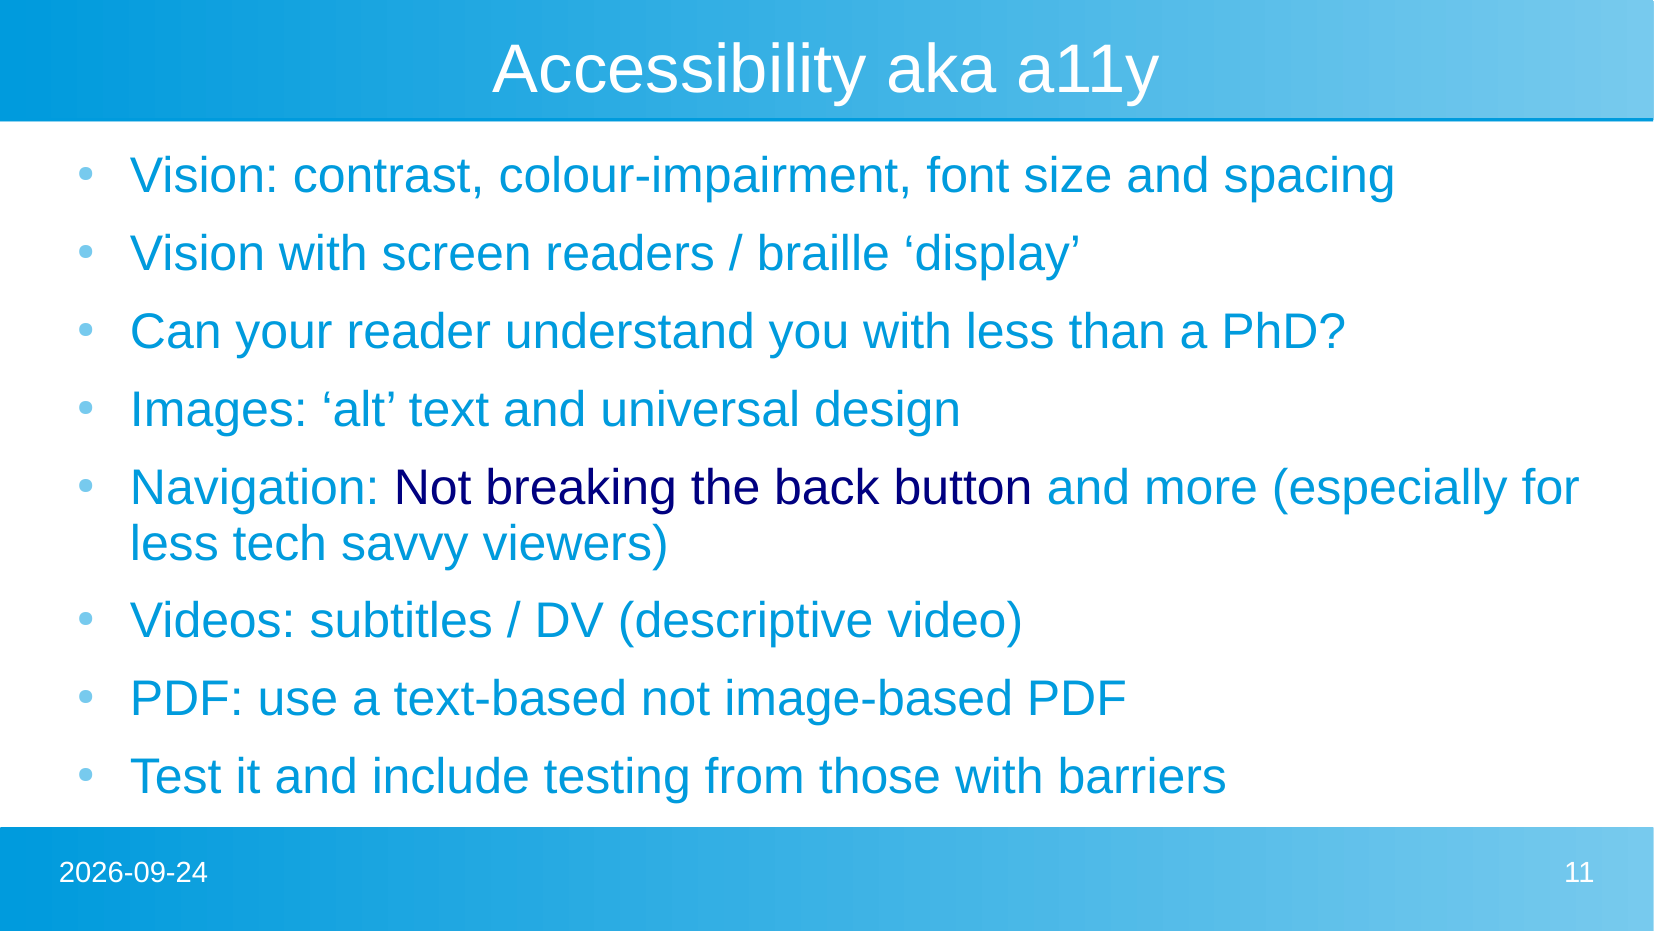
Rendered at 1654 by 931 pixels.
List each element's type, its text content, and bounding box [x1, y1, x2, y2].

title Accessibility aka a11y [59, 29, 1595, 108]
list Vision: contrast, colour-impairment, font size and spacing Vision with screen readers / braille ‘display’ Can your reader understand you with less than a PhD? Images: ‘alt’ text and universal design Navigation: Not breaking the back button and more (especially for less tech savvy viewers) Videos: subtitles / DV (descriptive video) PDF: use a text-based not image-based PDF Test it and include testing from those with barriers [59, 147, 1595, 739]
